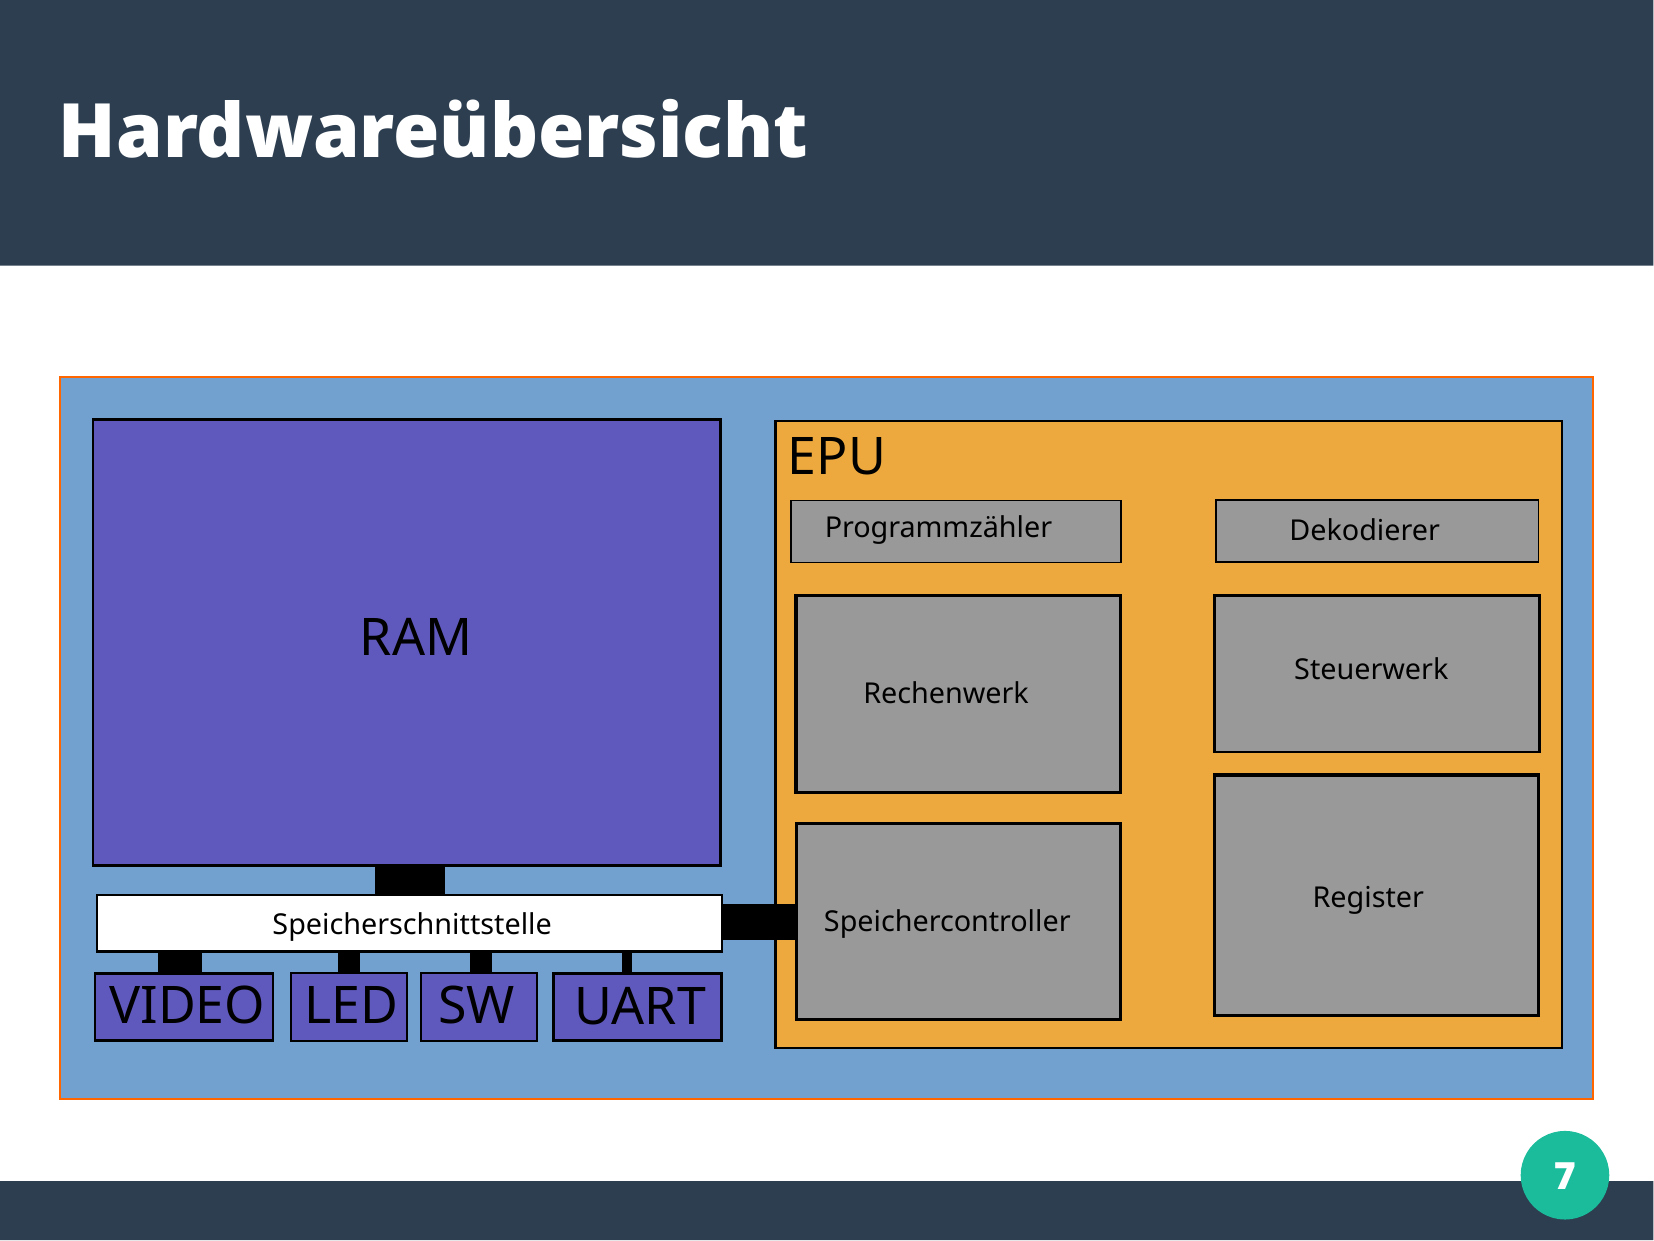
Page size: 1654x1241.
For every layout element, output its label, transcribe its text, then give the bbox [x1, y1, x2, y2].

title Hardwareübersicht [59, 49, 1595, 207]
picture [59, 376, 1595, 1101]
